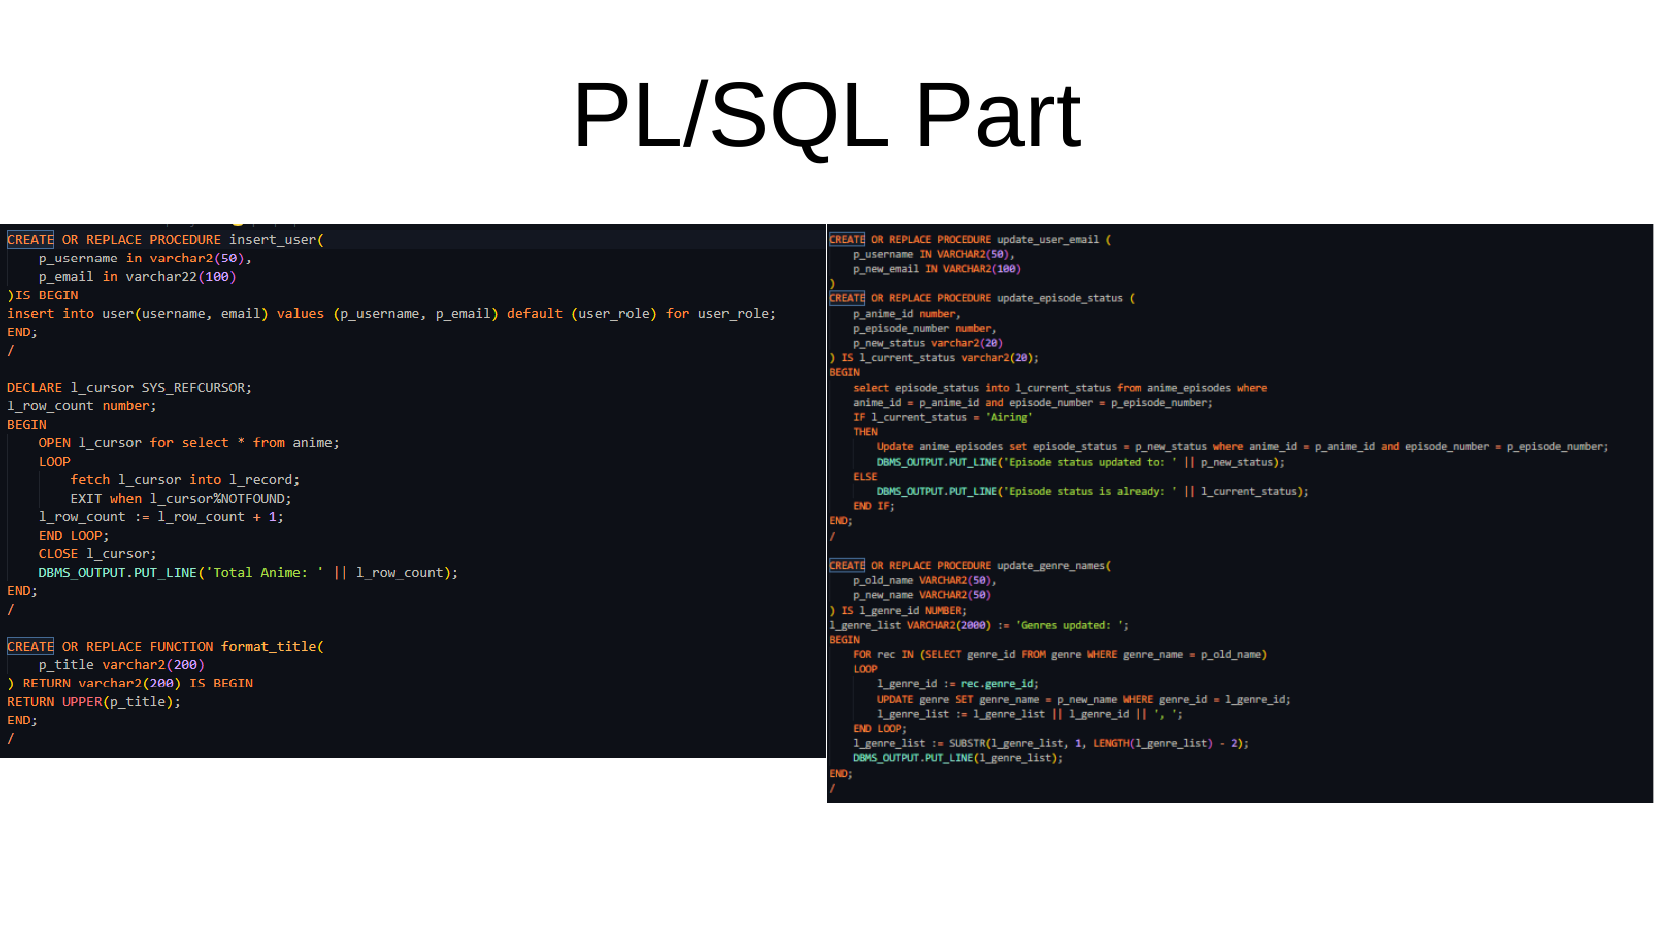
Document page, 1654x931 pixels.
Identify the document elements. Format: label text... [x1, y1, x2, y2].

picture [0, 224, 826, 758]
title PL/SQL Part [82, 37, 1571, 193]
picture [827, 224, 1654, 803]
